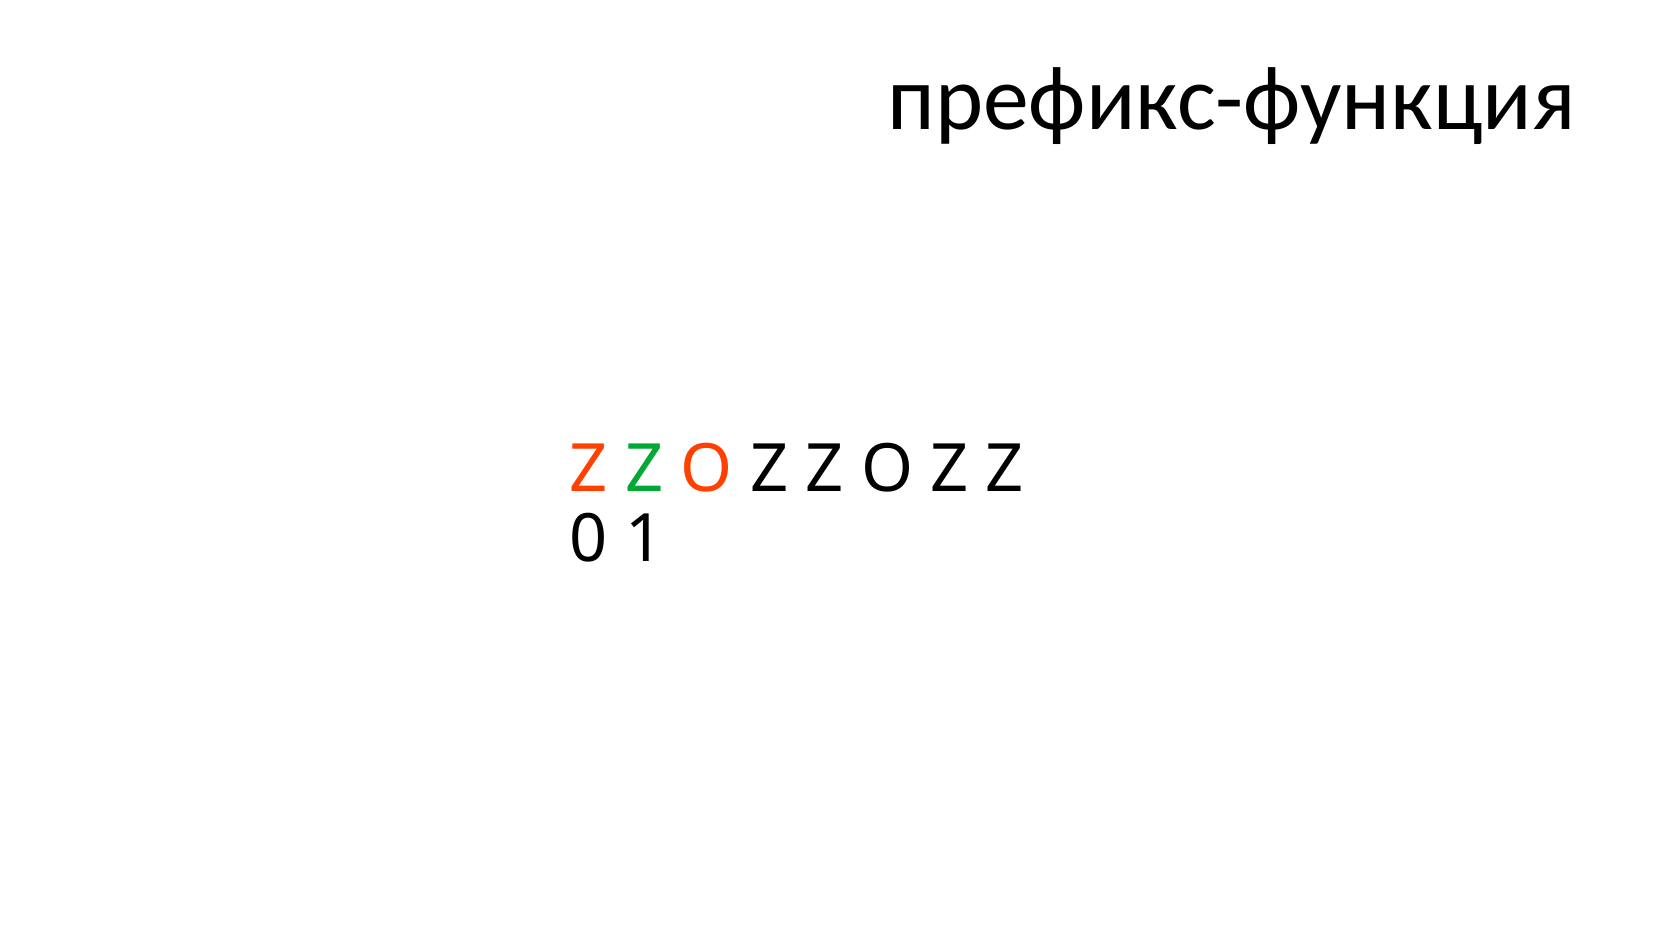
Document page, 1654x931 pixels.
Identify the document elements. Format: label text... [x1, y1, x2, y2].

title префикс-функция [88, 29, 1577, 185]
text_box Z Z O Z Z O Z Z [555, 412, 1086, 511]
text_box 0 1 [555, 483, 685, 582]
